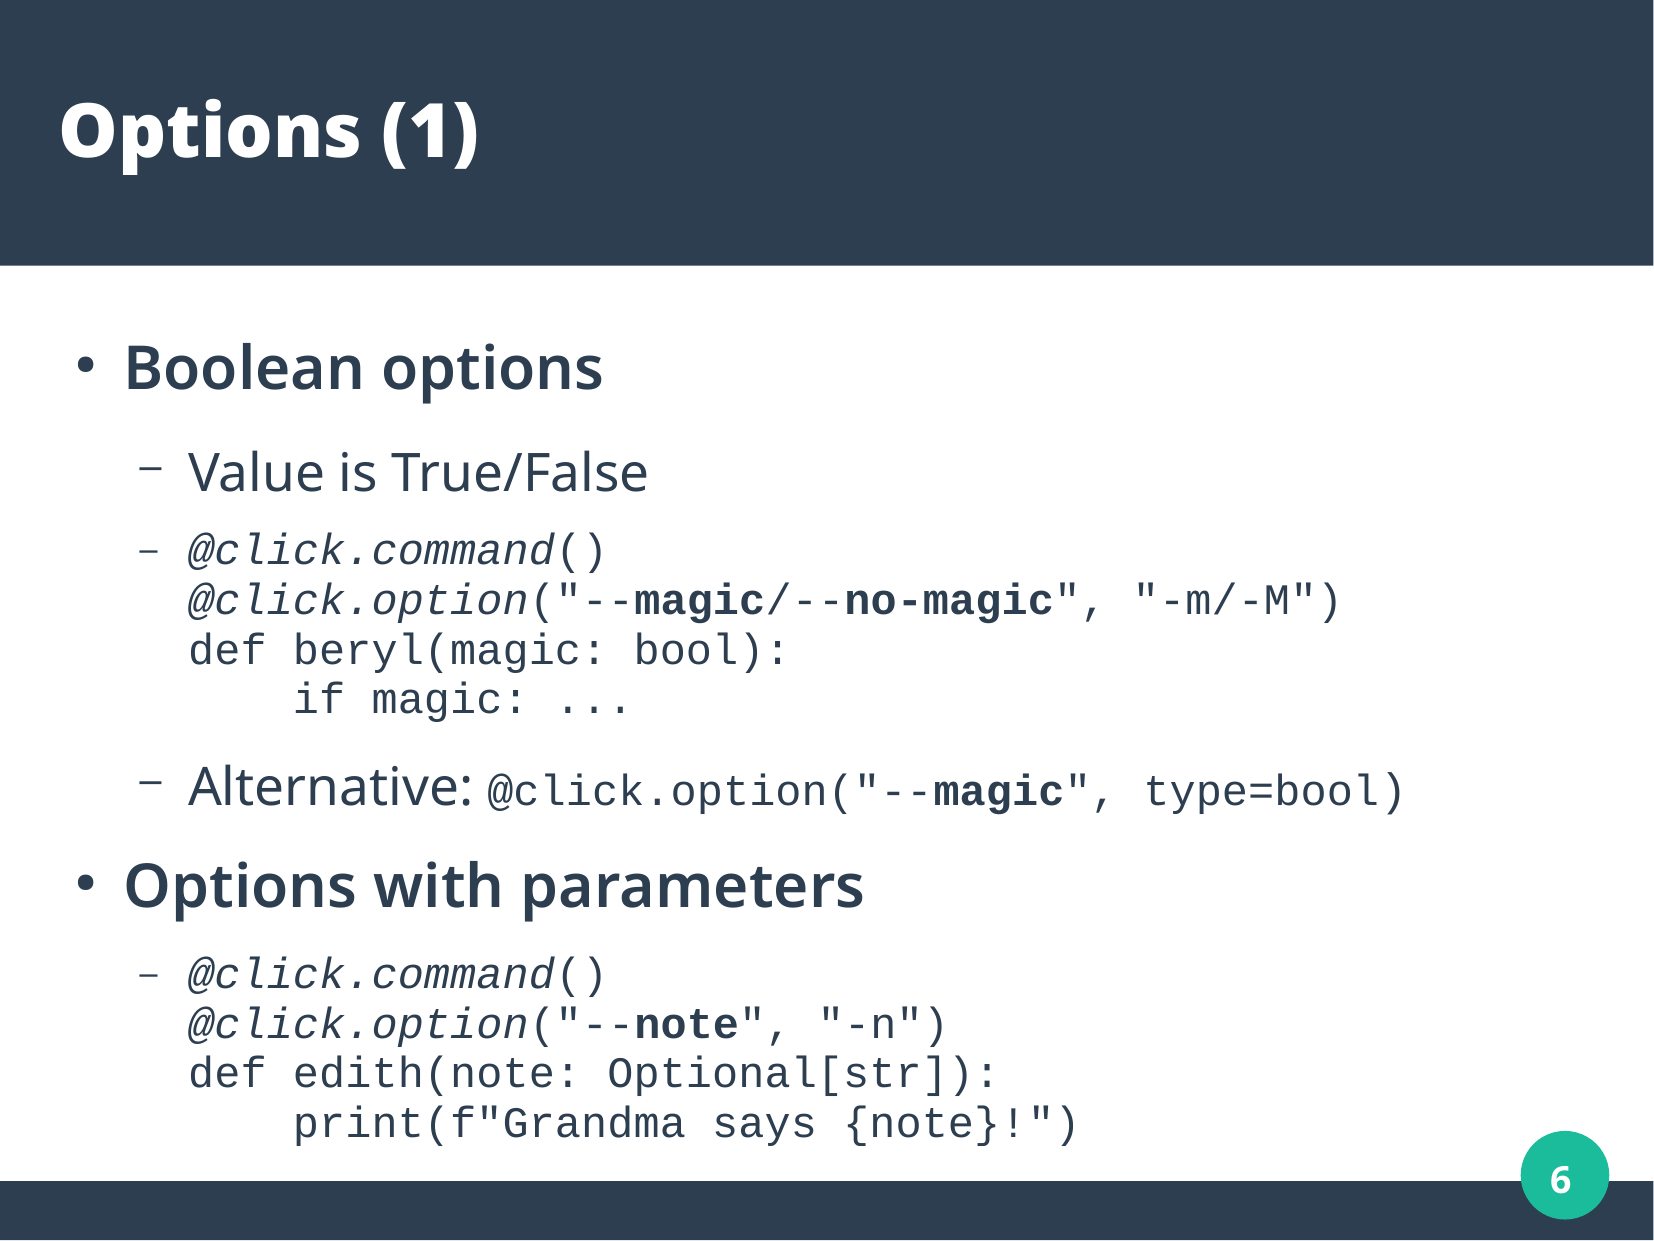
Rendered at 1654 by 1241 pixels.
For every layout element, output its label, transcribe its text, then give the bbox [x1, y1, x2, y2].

text_box <number> [1535, 1146, 1654, 1205]
title Options (1) [59, 49, 1595, 207]
list Boolean options Value is True/False @click.command() @click.option("--magic/--no-magic", "-m/-M") def beryl(magic: bool): if magic: ... Alternative: @click.option("--magic", type=bool) Options with parameters @click.command() @click.option("--note", "-n") def edith(note: Optional[str]): print(f"Grandma says {note}!") [59, 324, 1595, 1152]
